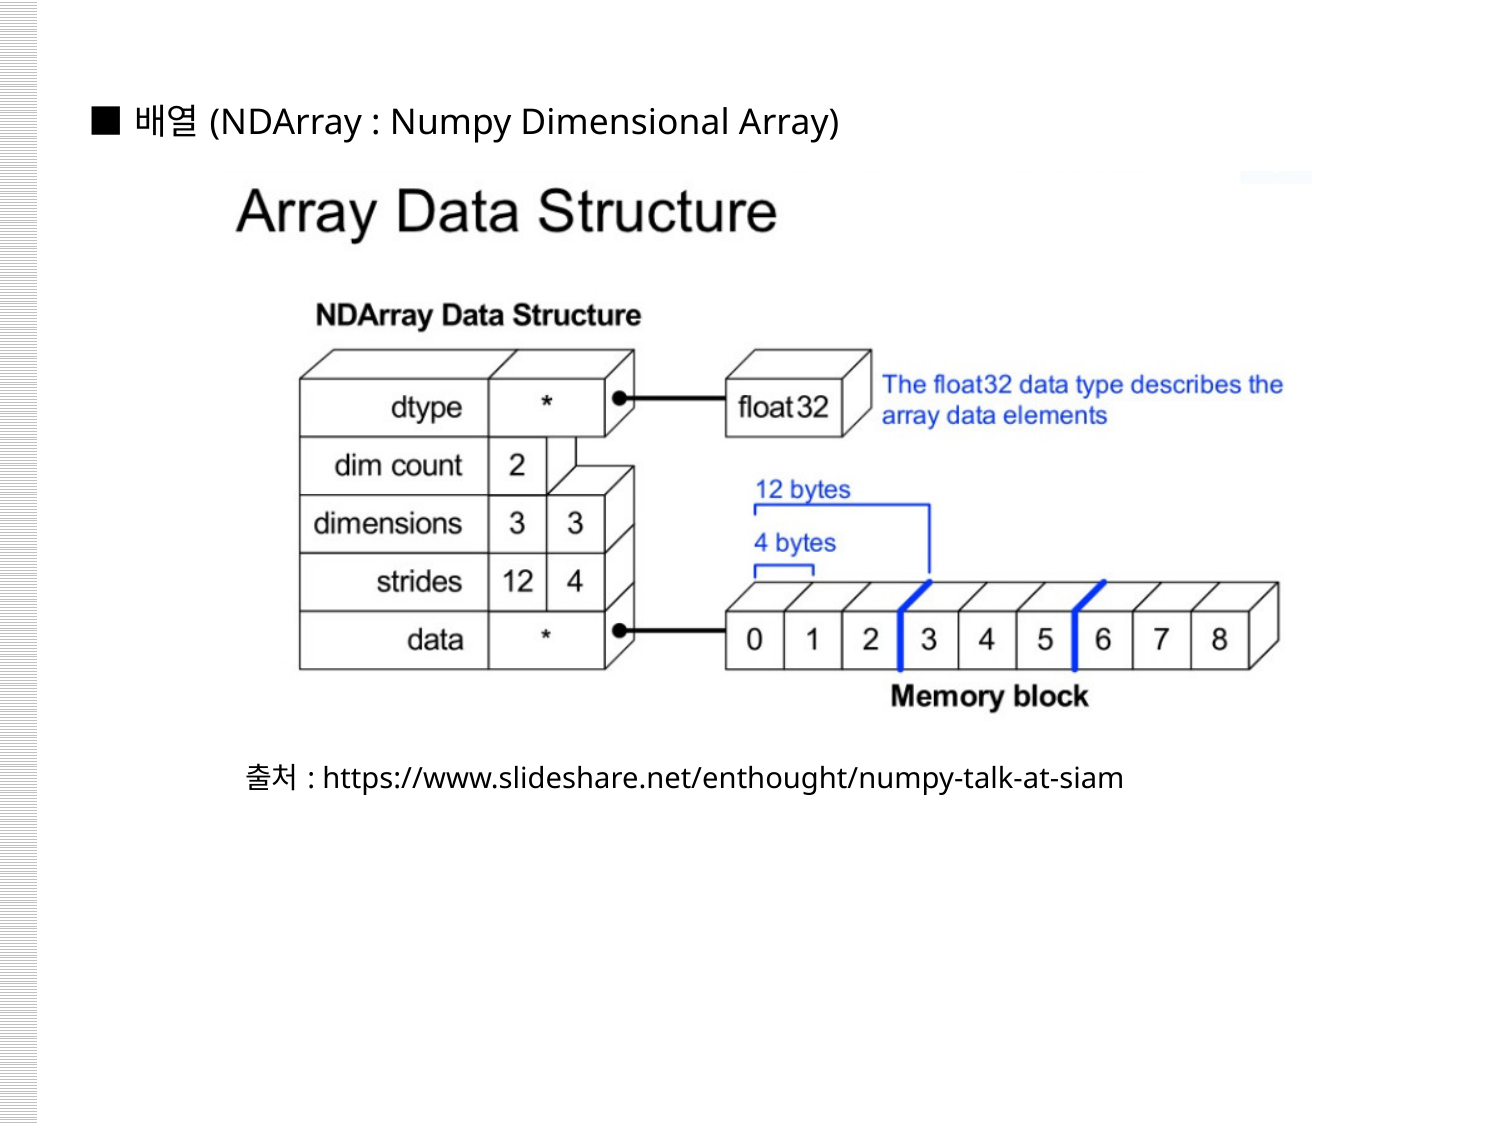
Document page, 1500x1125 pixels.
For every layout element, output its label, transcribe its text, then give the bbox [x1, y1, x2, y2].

text_box ■ 배열 (NDArray : Numpy Dimensional Array) [73, 33, 1453, 990]
text_box 출처 : https://www.slideshare.net/enthought/numpy-talk-at-siam [230, 747, 1162, 792]
picture [223, 171, 1312, 721]
